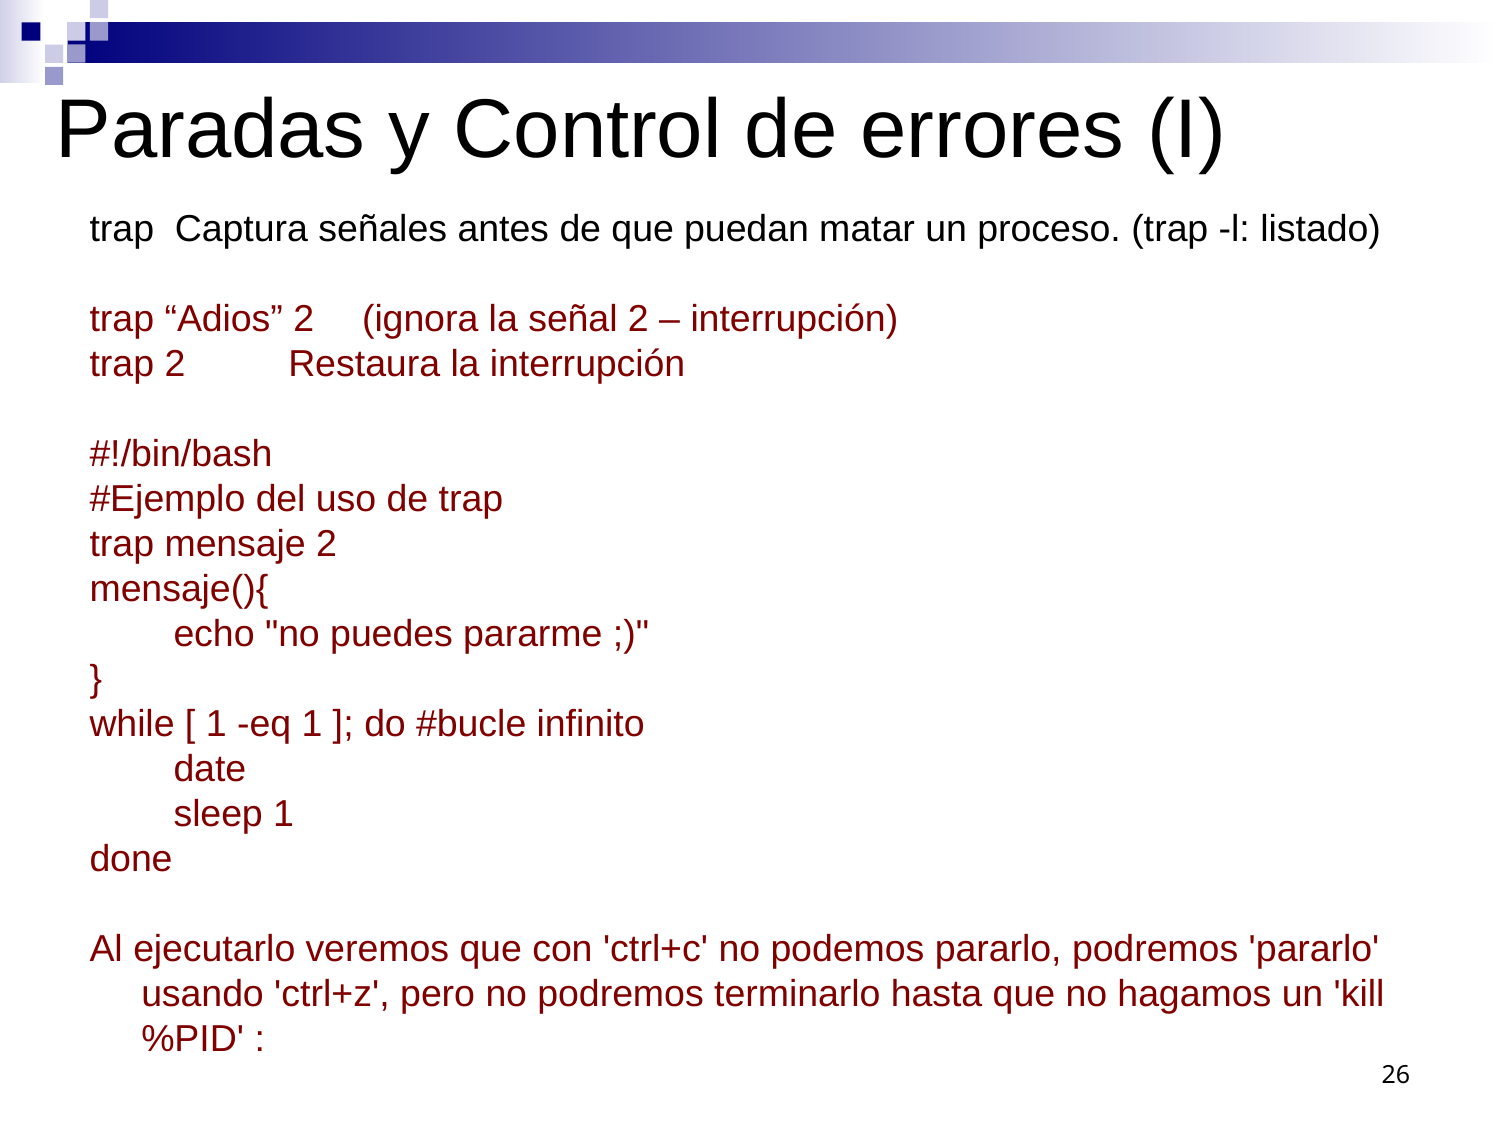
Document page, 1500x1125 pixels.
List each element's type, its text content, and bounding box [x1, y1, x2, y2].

text_box Paradas y Control de errores (I) [41, 66, 1500, 182]
text_box <número> [1074, 1035, 1426, 1101]
text_box trap Captura señales antes de que puedan matar un proceso. (trap -l: listado) trap “Adios” 2 (ignora la señal 2 – interrupción) trap 2 Restaura la interrupción #!/bin/bash #Ejemplo del uso de trap trap mensaje 2 mensaje(){ echo "no puedes pararme ;)" } while [ 1 -eq 1 ]; do #bucle infinito date sleep 1 done Al ejecutarlo veremos que con 'ctrl+c' no podemos pararlo, podremos 'pararlo' usando 'ctrl+z', pero no podremos terminarlo hasta que no hagamos un 'kill %PID' : [70, 196, 1500, 1035]
